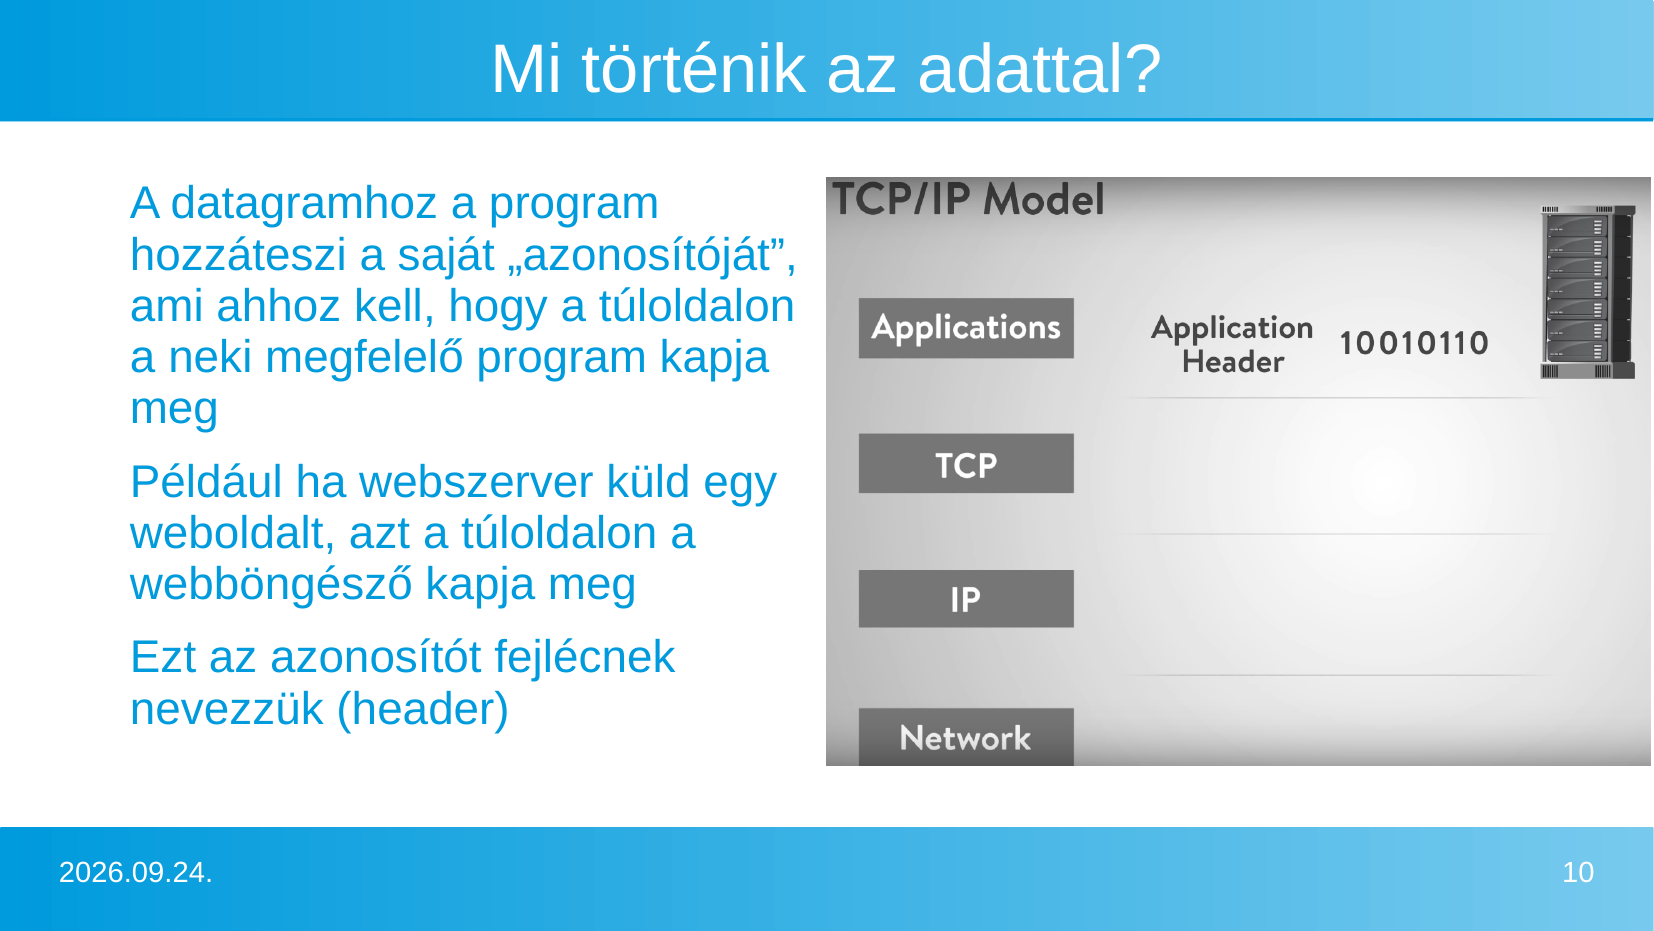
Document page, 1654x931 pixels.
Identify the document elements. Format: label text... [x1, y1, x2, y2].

list A datagramhoz a program hozzáteszi a saját „azonosítóját”, ami ahhoz kell, hogy a túloldalon a neki megfelelő program kapja meg Például ha webszerver küld egy weboldalt, azt a túloldalon a webböngésző kapja meg Ezt az azonosítót fejlécnek nevezzük (header) [59, 177, 827, 768]
title Mi történik az adattal? [59, 29, 1595, 108]
picture [826, 177, 1651, 766]
